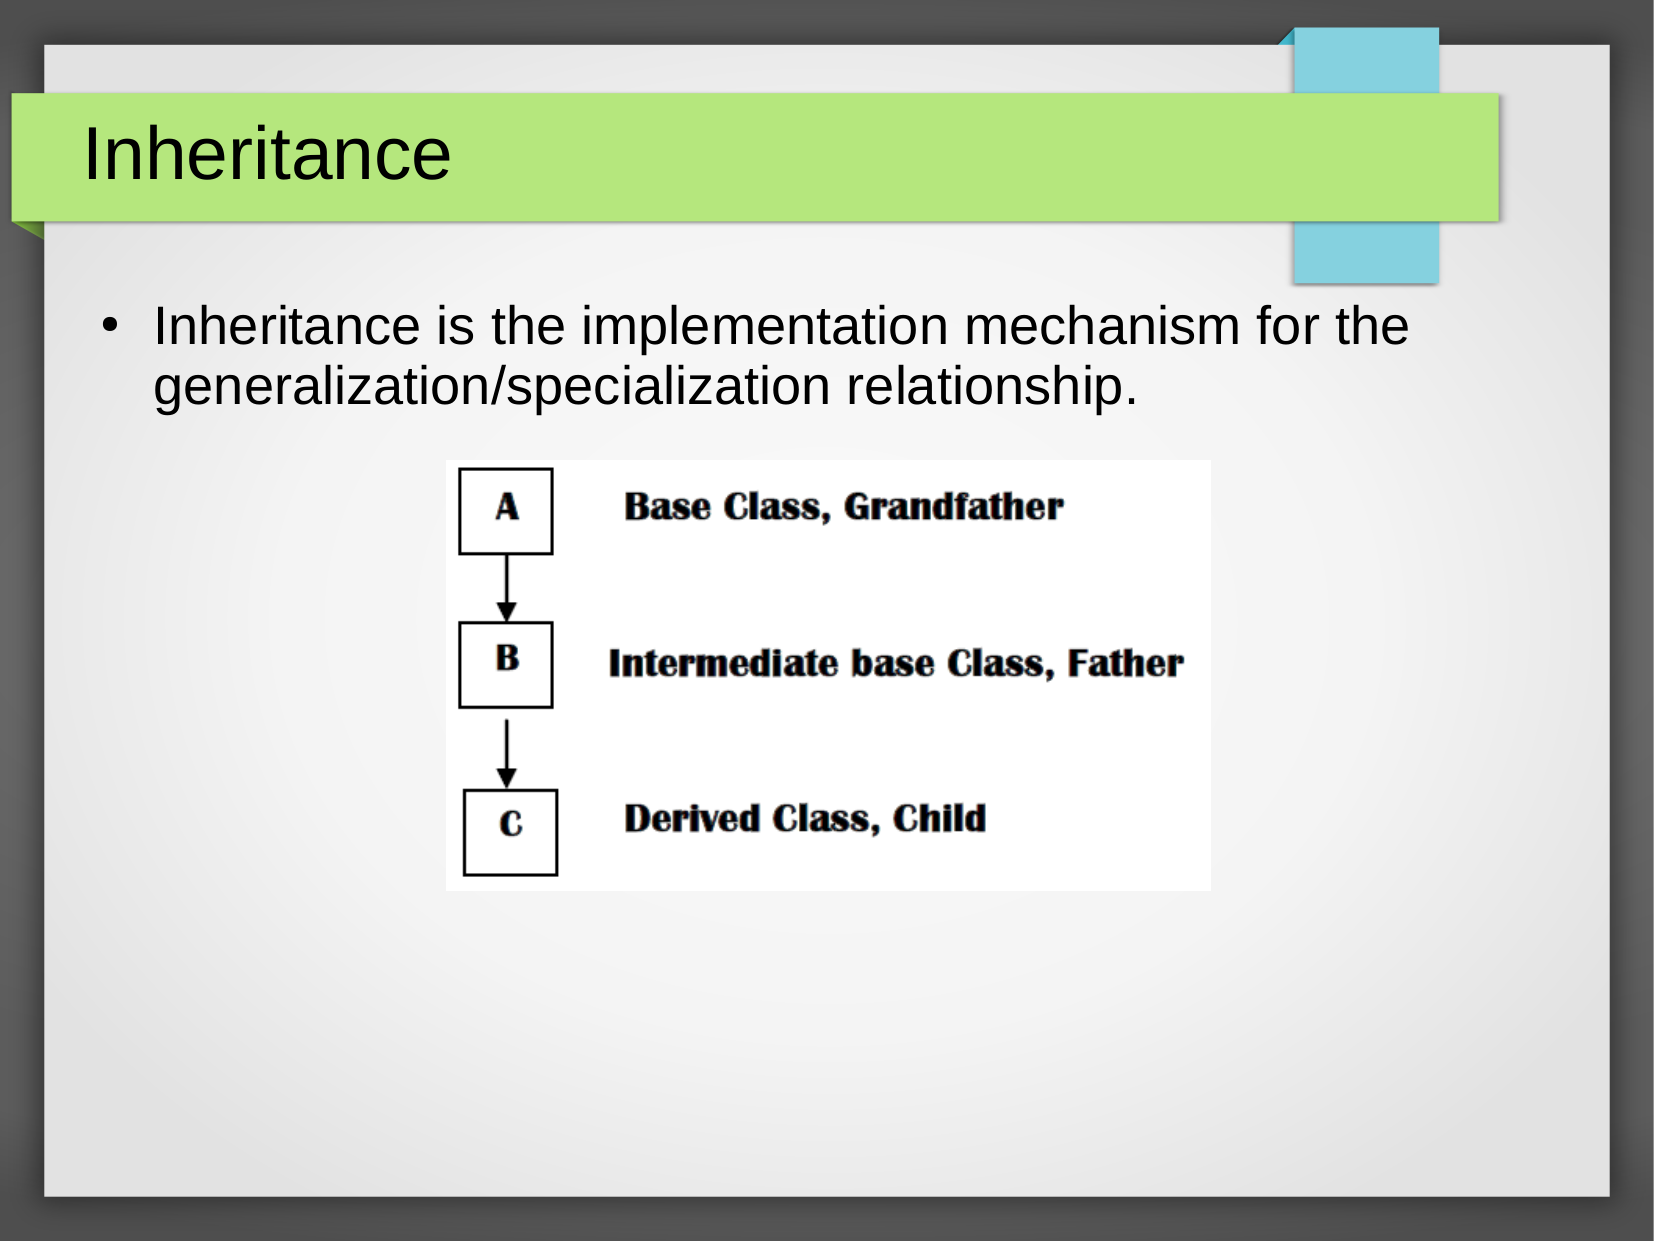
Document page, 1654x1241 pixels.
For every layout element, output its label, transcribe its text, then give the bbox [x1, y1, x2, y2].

picture [0, 0, 1654, 1241]
list Inheritance is the implementation mechanism for the generalization/specialization relationship. [82, 295, 1571, 1015]
title Inheritance [82, 94, 1264, 213]
